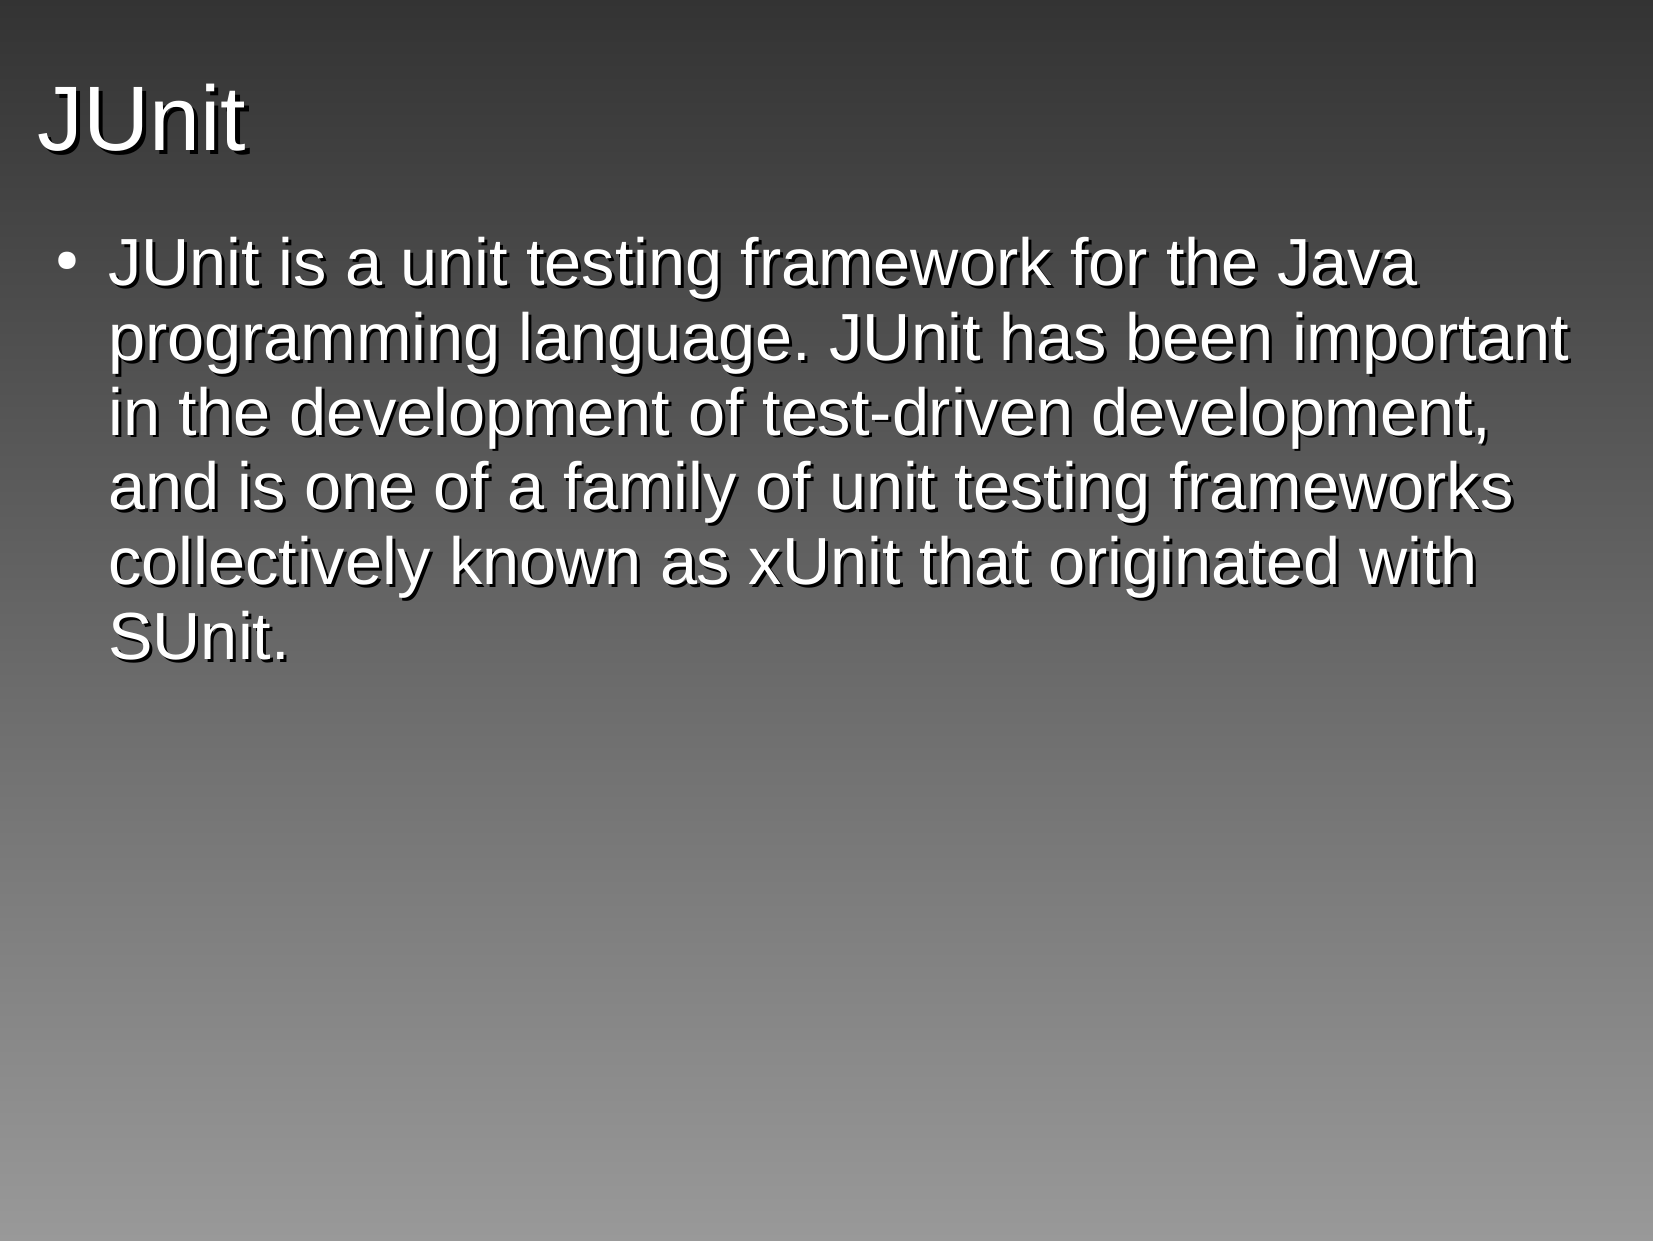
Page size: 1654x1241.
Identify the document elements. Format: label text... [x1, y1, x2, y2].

title JUnit [37, 49, 1613, 188]
list JUnit is a unit testing framework for the Java programming language. JUnit has been important in the development of test-driven development, and is one of a family of unit testing frameworks collectively known as xUnit that originated with SUnit. [37, 225, 1613, 1126]
